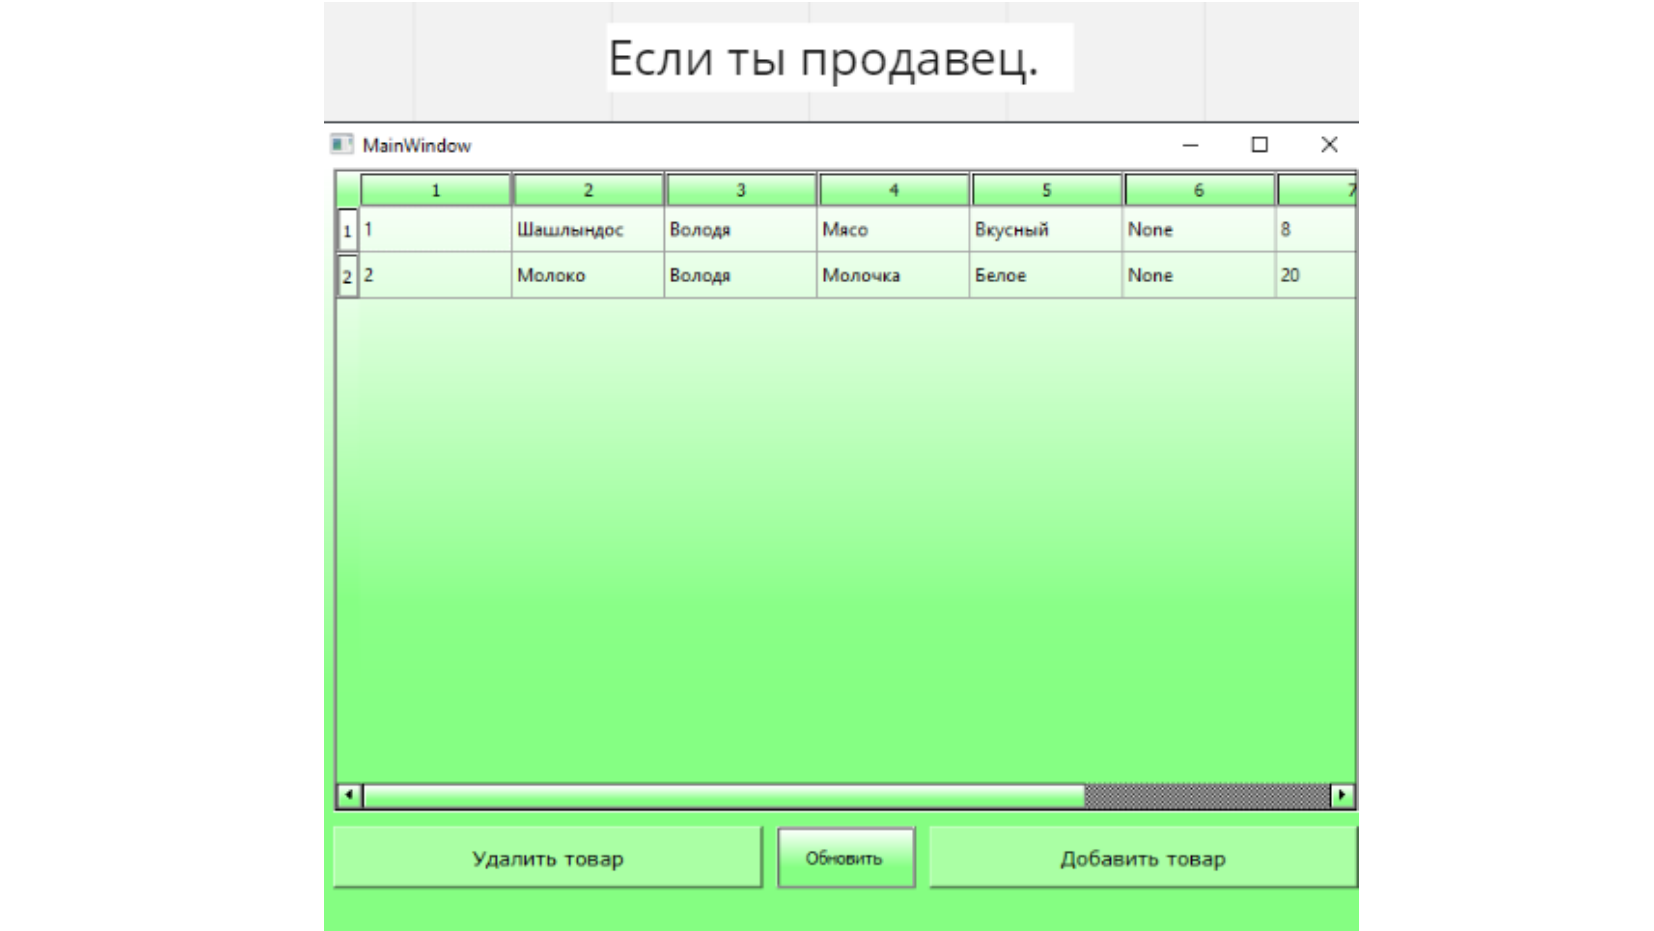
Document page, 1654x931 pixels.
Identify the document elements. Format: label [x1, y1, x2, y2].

picture [324, 2, 1359, 931]
